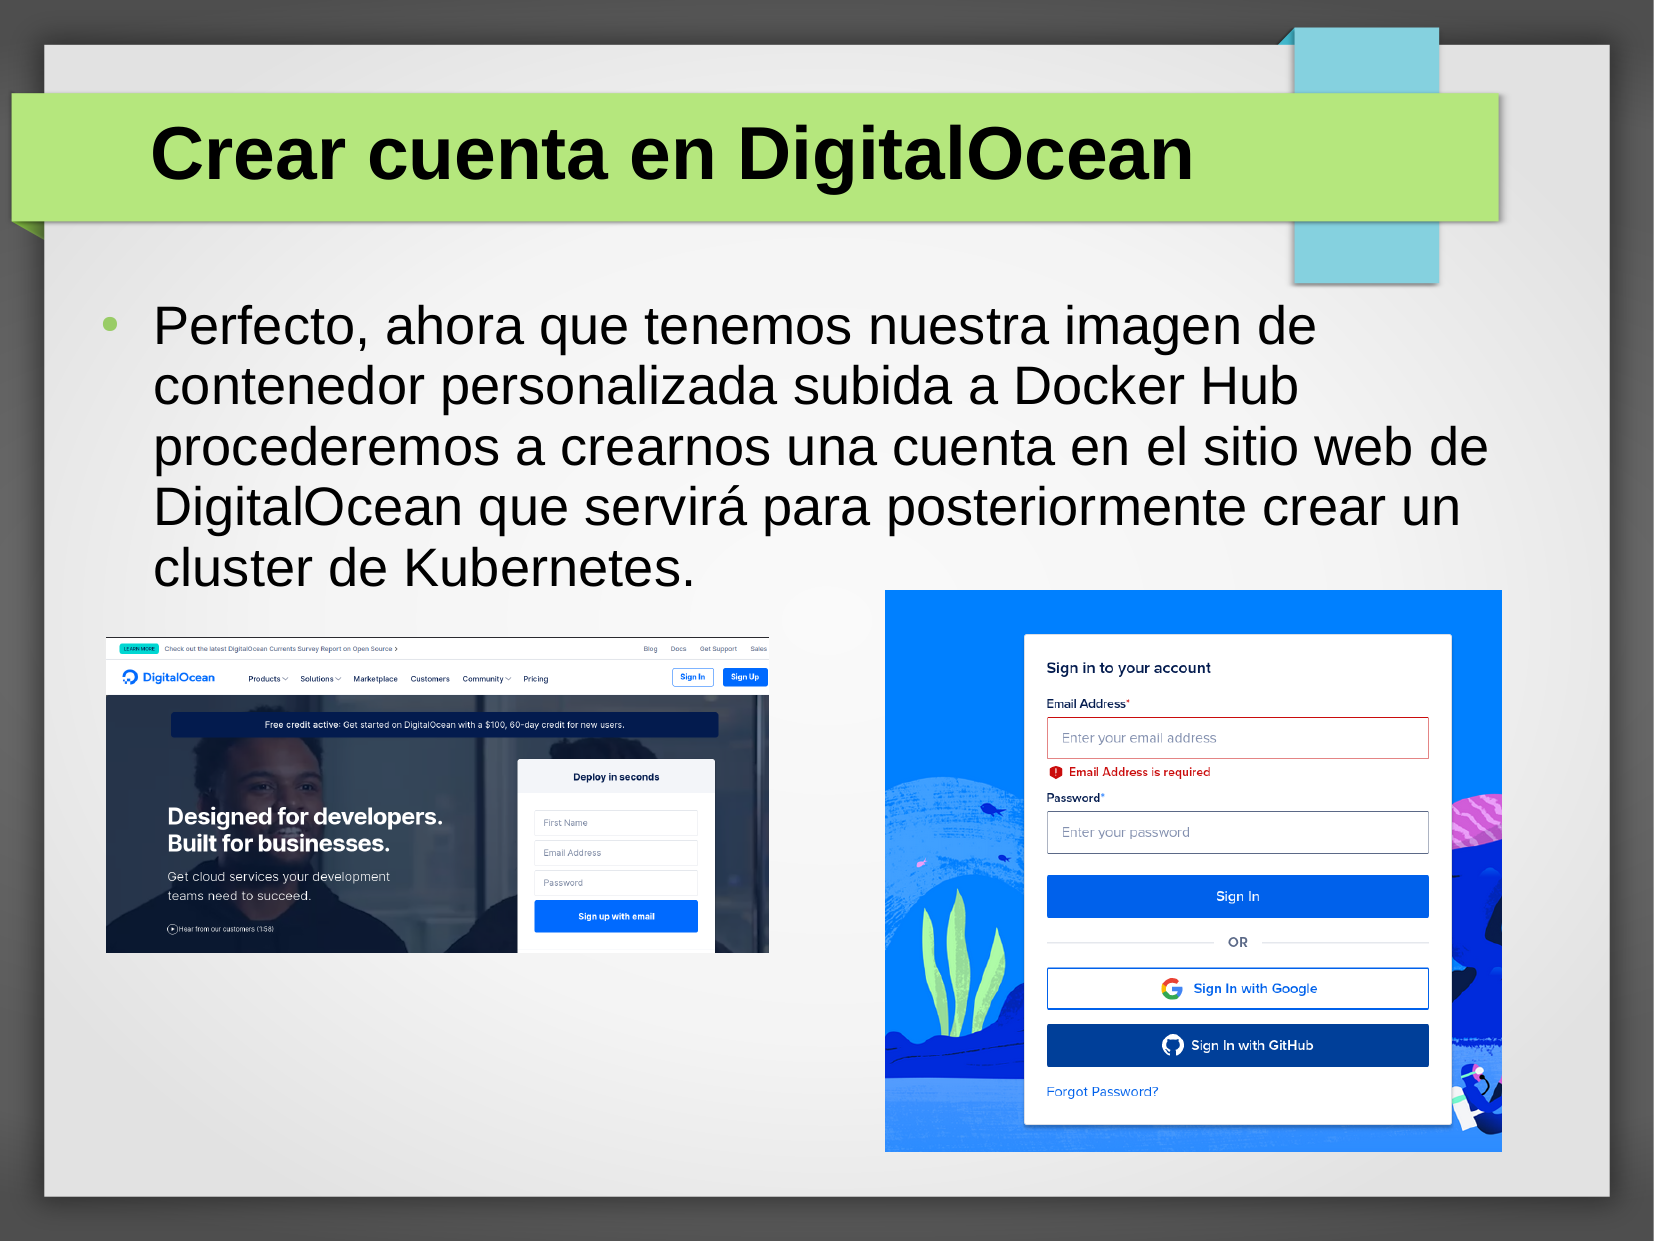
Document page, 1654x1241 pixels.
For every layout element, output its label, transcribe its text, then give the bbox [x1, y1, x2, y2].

picture [0, 0, 1654, 1241]
title Crear cuenta en DigitalOcean [82, 94, 1264, 213]
list Perfecto, ahora que tenemos nuestra imagen de contenedor personalizada subida a Docker Hub procederemos a crearnos una cuenta en el sitio web de DigitalOcean que servirá para posteriormente crear un cluster de Kubernetes. [82, 295, 1571, 1015]
